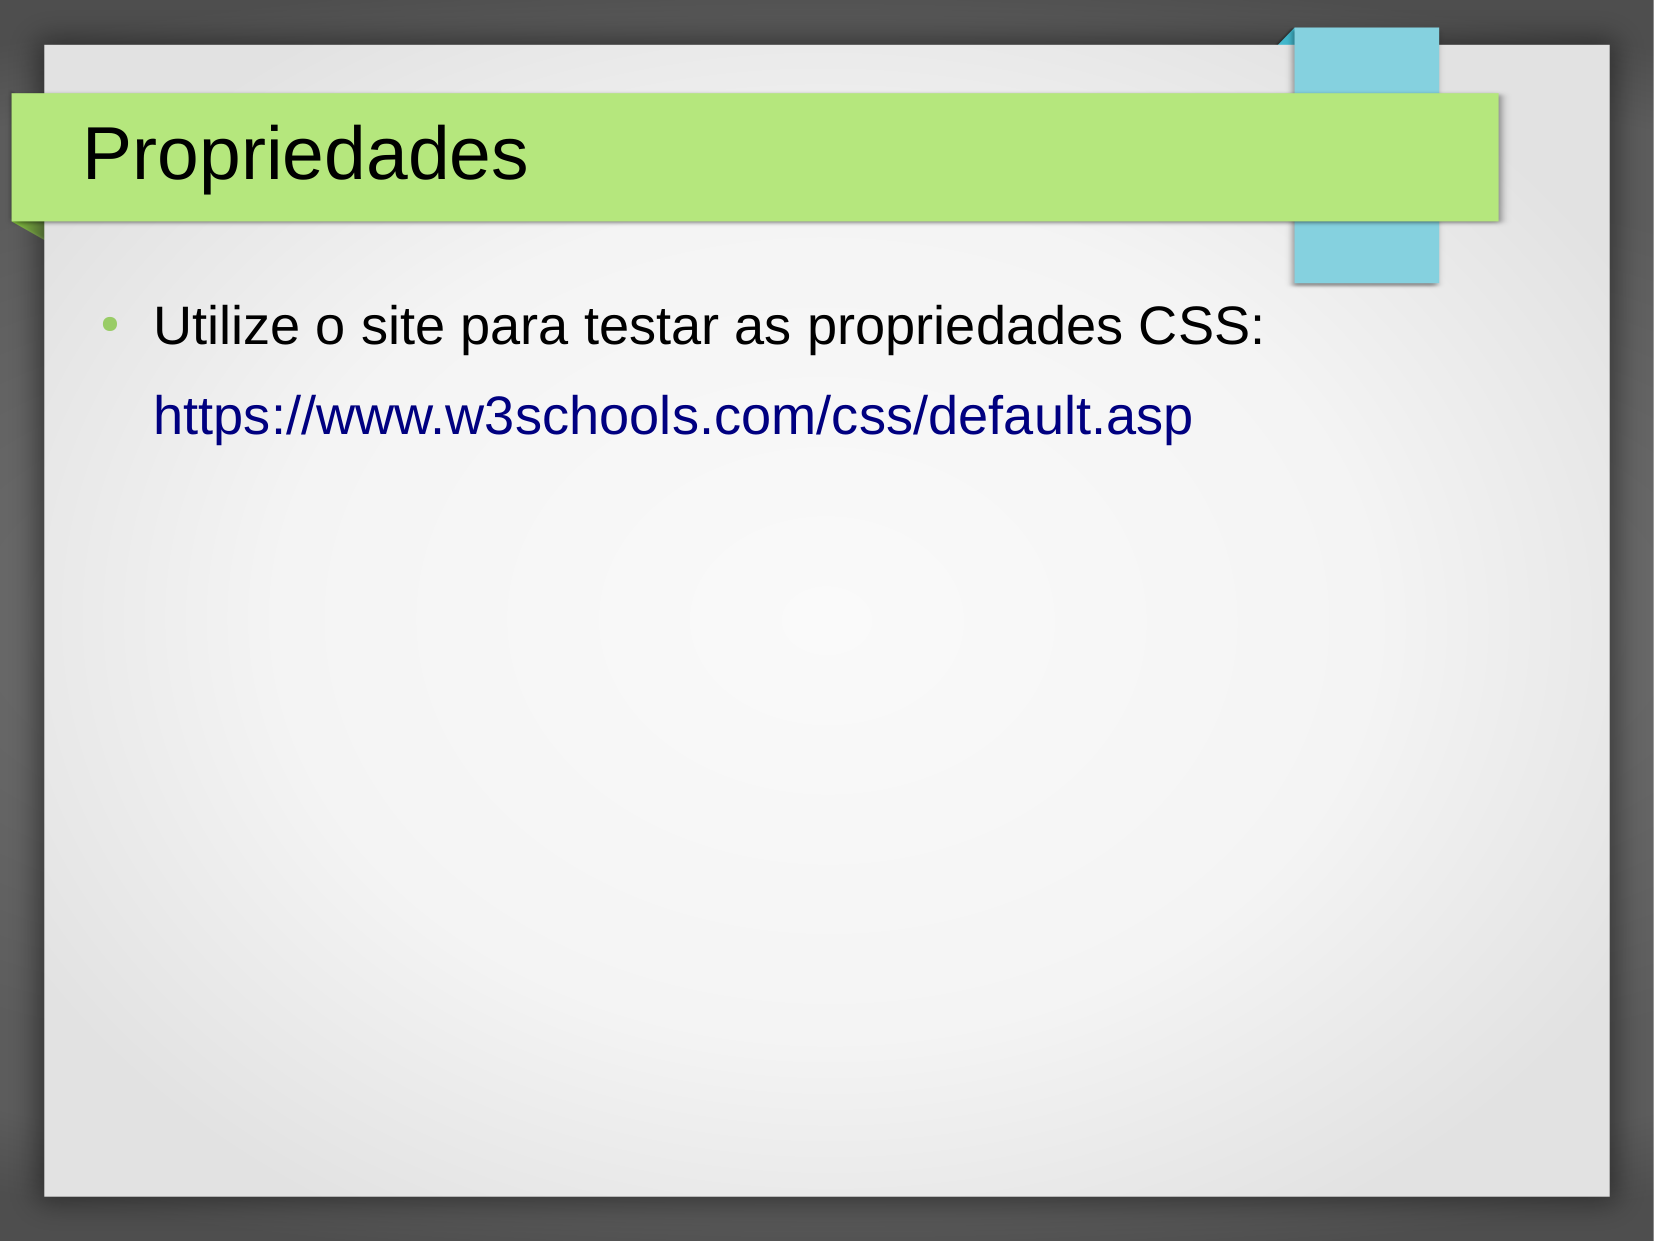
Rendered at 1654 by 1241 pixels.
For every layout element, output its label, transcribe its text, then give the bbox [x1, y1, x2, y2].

list Utilize o site para testar as propriedades CSS: https://www.w3schools.com/css/default.asp [82, 295, 1571, 1015]
picture [0, 0, 1654, 1241]
title Propriedades [82, 94, 1264, 213]
